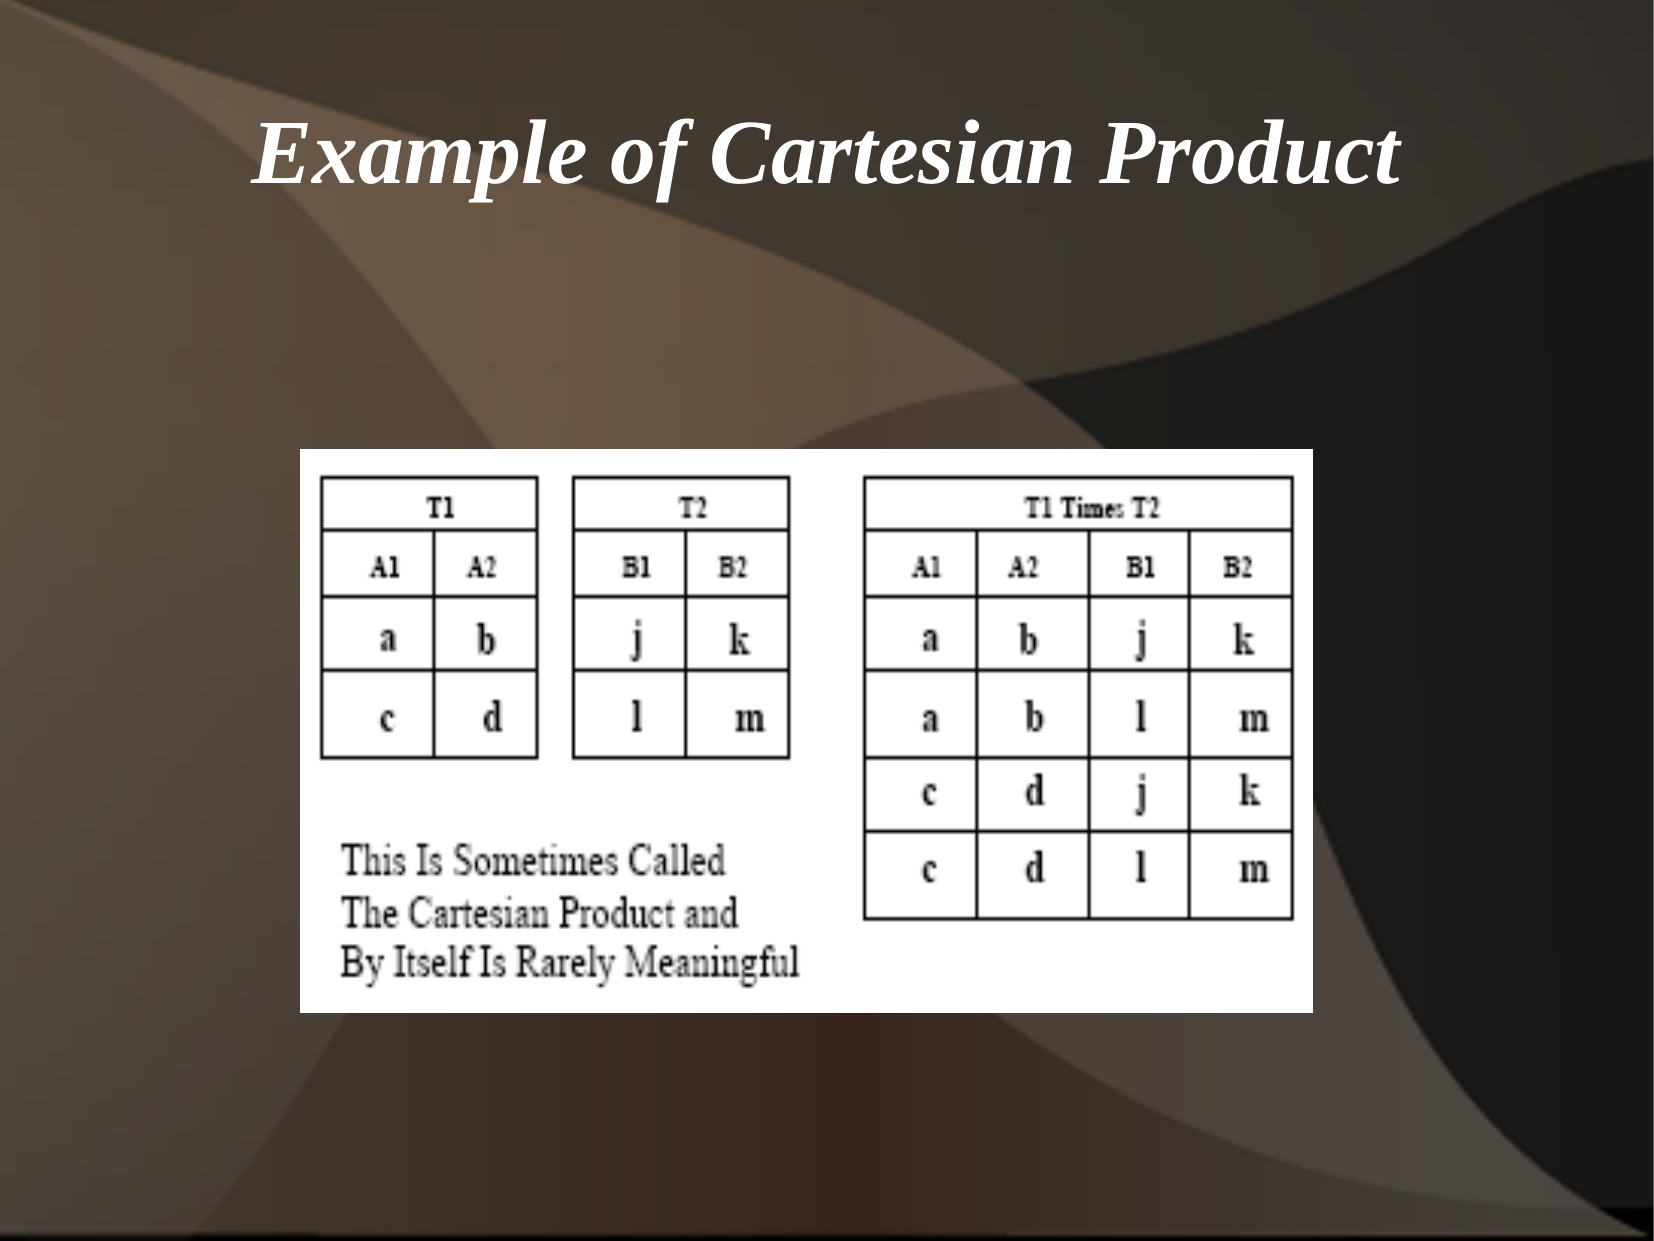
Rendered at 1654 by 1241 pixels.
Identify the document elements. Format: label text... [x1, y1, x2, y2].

title Example of Cartesian Product [82, 56, 1571, 250]
picture [0, 0, 1654, 1241]
